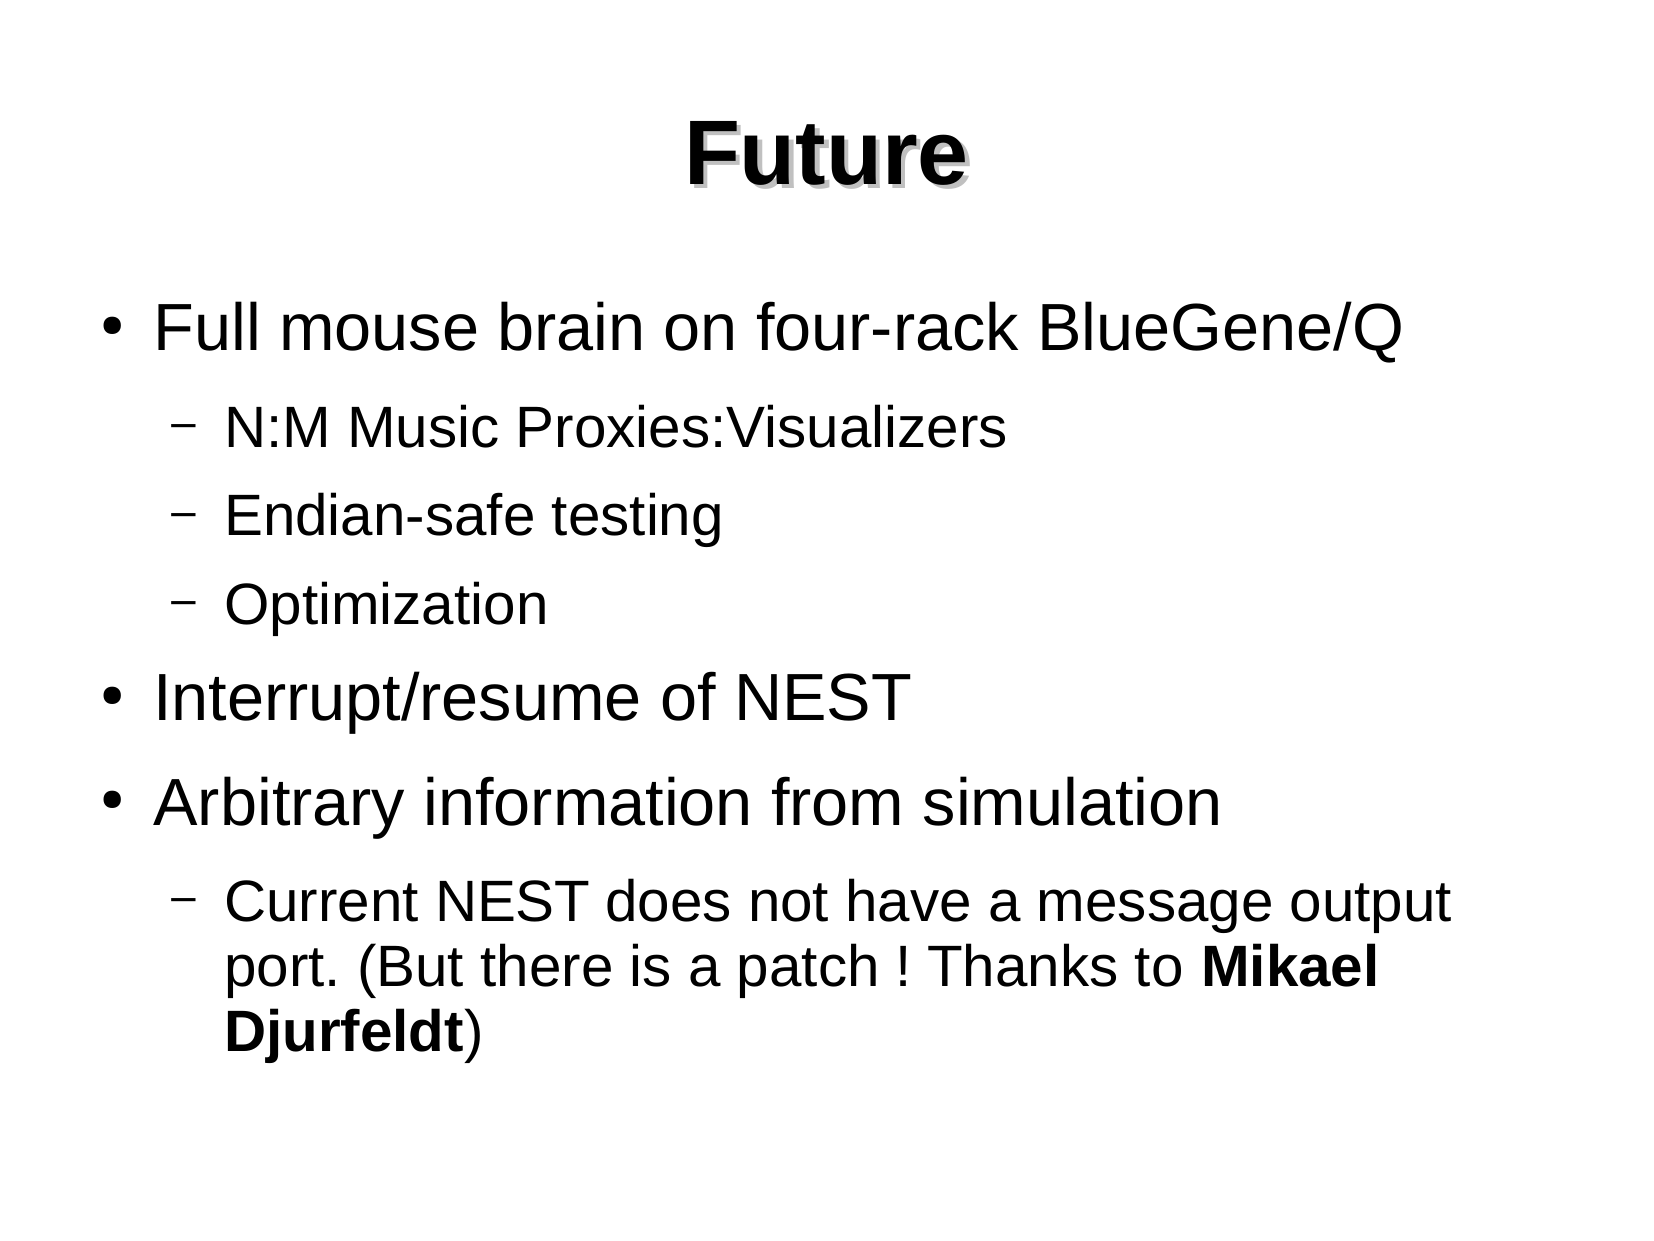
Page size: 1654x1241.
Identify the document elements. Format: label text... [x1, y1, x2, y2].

title Future [82, 49, 1571, 257]
list Full mouse brain on four-rack BlueGene/Q N:M Music Proxies:Visualizers Endian-safe testing Optimization Interrupt/resume of NEST Arbitrary information from simulation Current NEST does not have a message output port. (But there is a patch ! Thanks to Mikael Djurfeldt) [82, 290, 1571, 1010]
